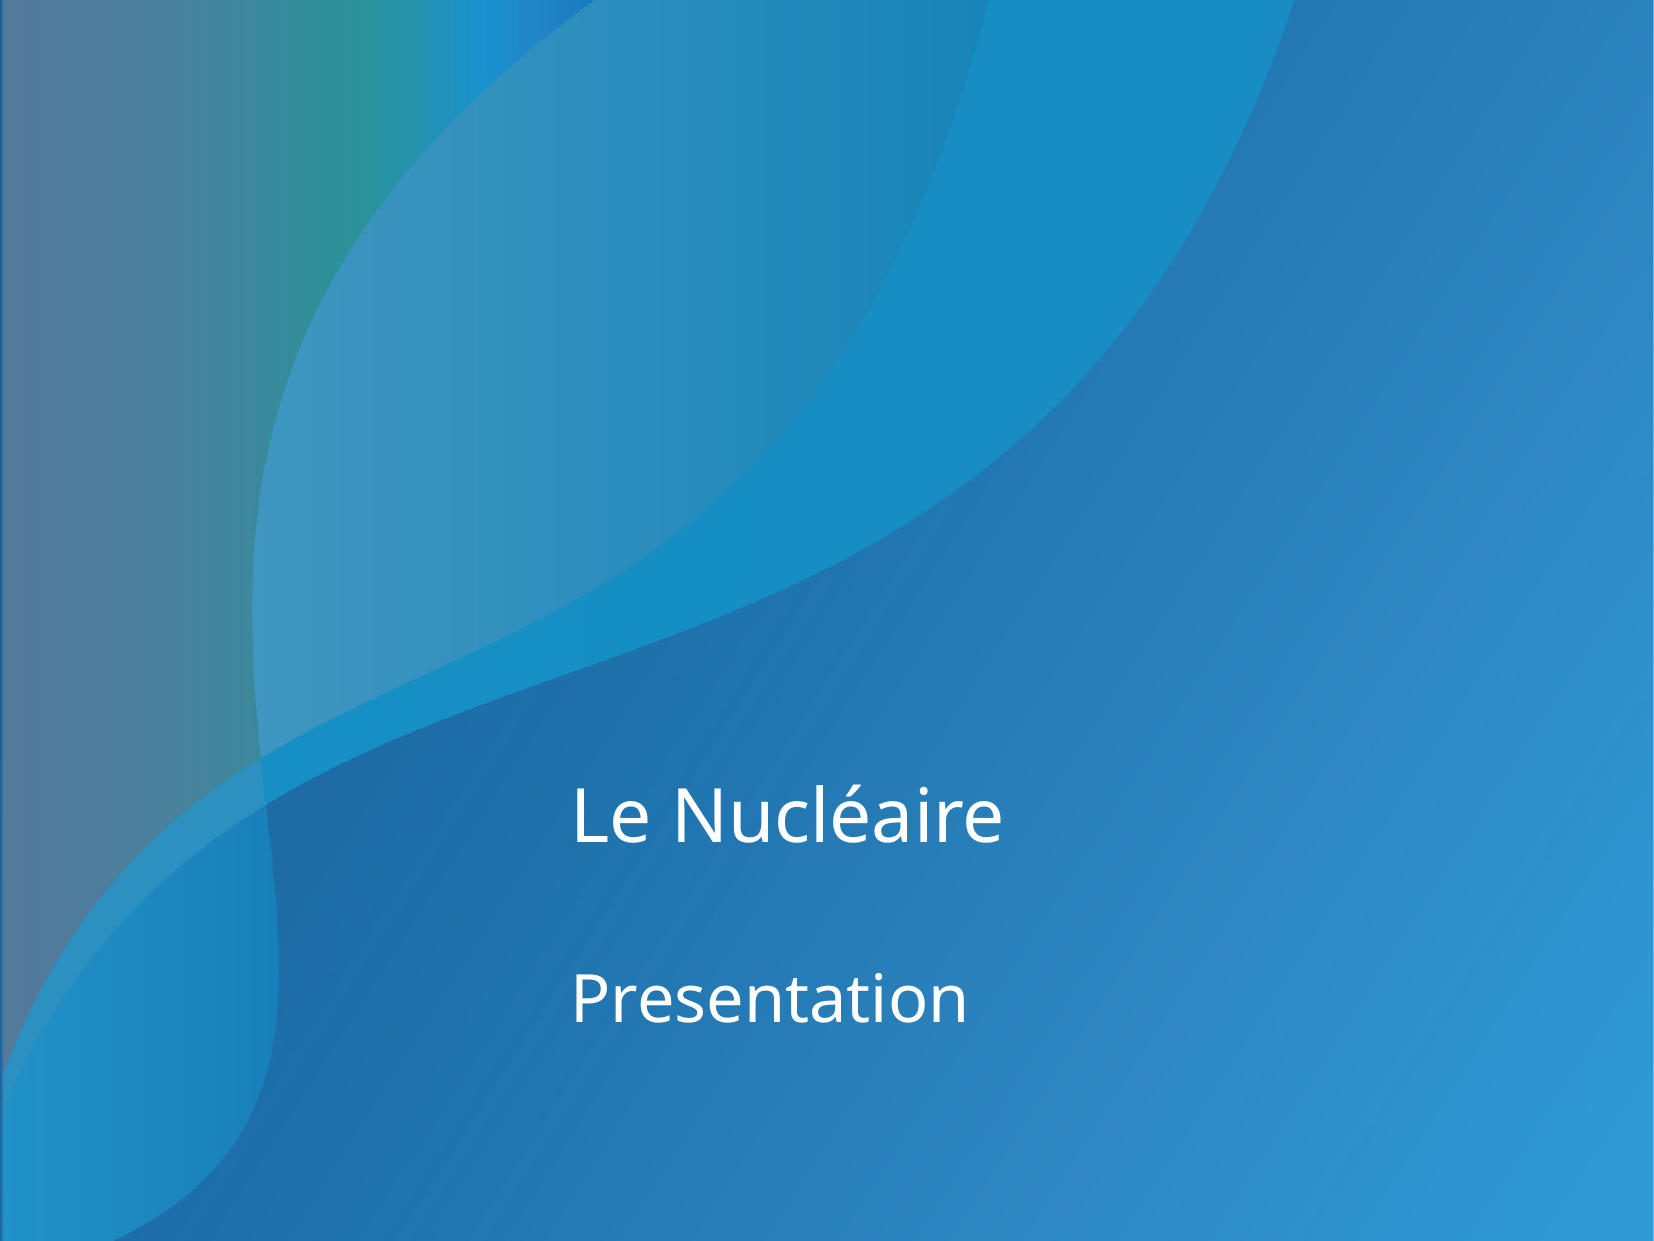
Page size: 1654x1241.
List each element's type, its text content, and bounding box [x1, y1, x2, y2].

title Le Nucléaire [570, 702, 1497, 925]
picture [0, 0, 1654, 1241]
subtitle Presentation [570, 927, 1262, 1066]
